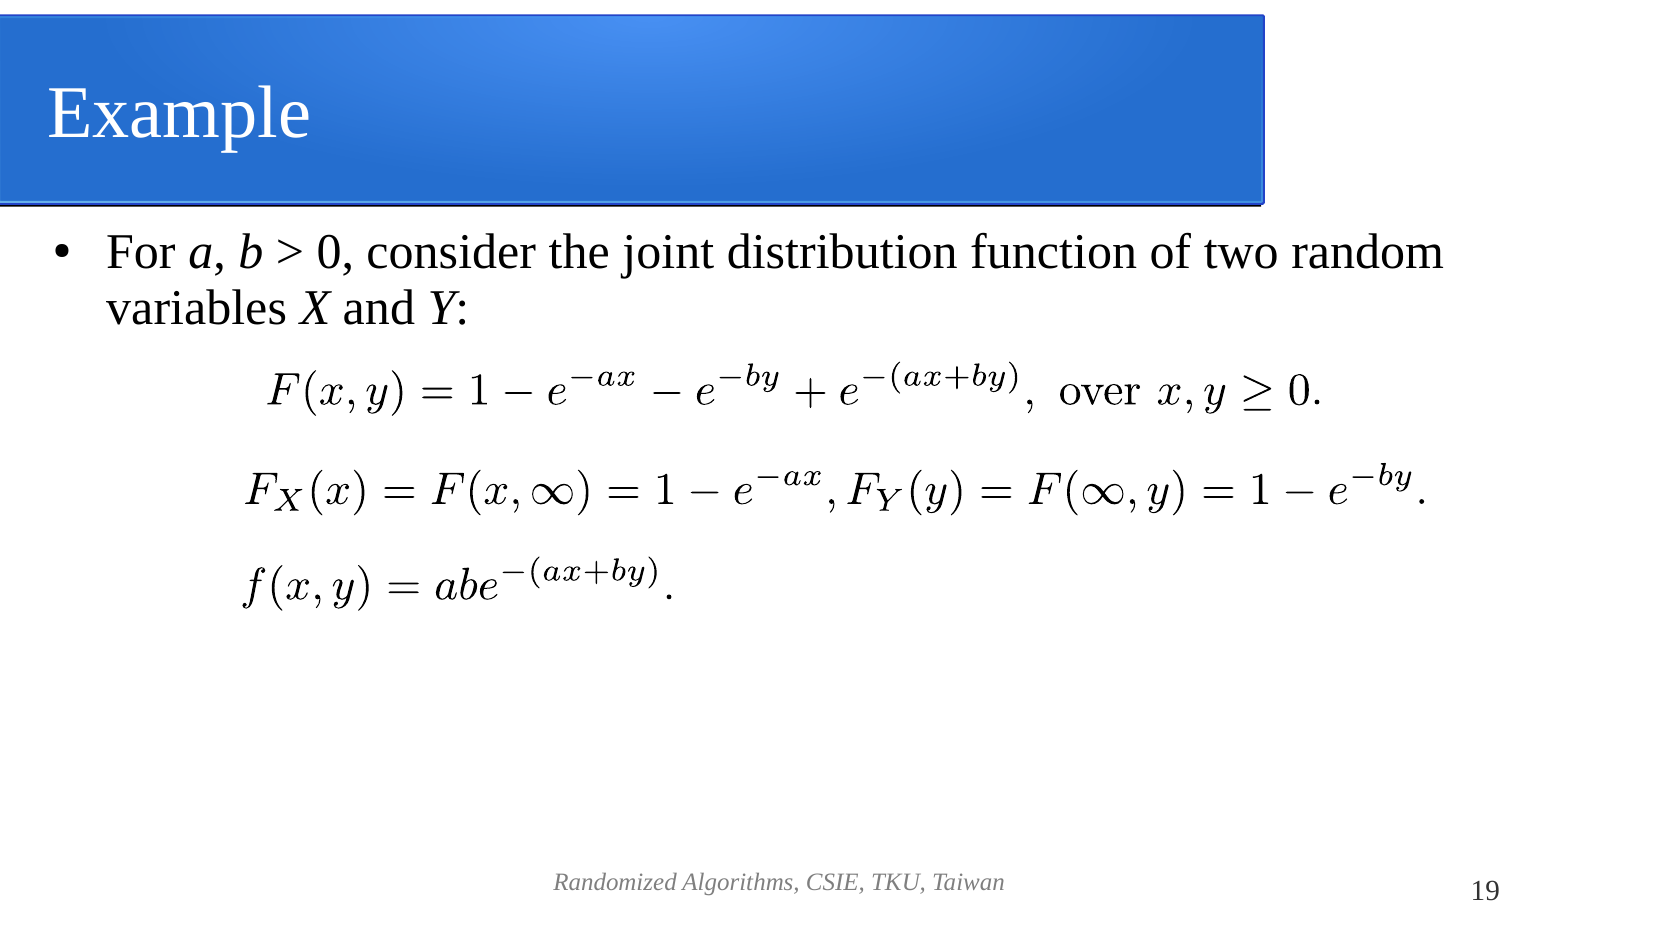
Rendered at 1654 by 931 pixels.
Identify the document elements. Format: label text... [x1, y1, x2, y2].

picture [243, 462, 1425, 516]
picture [238, 554, 674, 613]
picture [263, 359, 1322, 418]
list For a, b > 0, consider the joint distribution function of two random variables X and Y: [35, 224, 1524, 815]
title Example [47, 35, 1199, 189]
